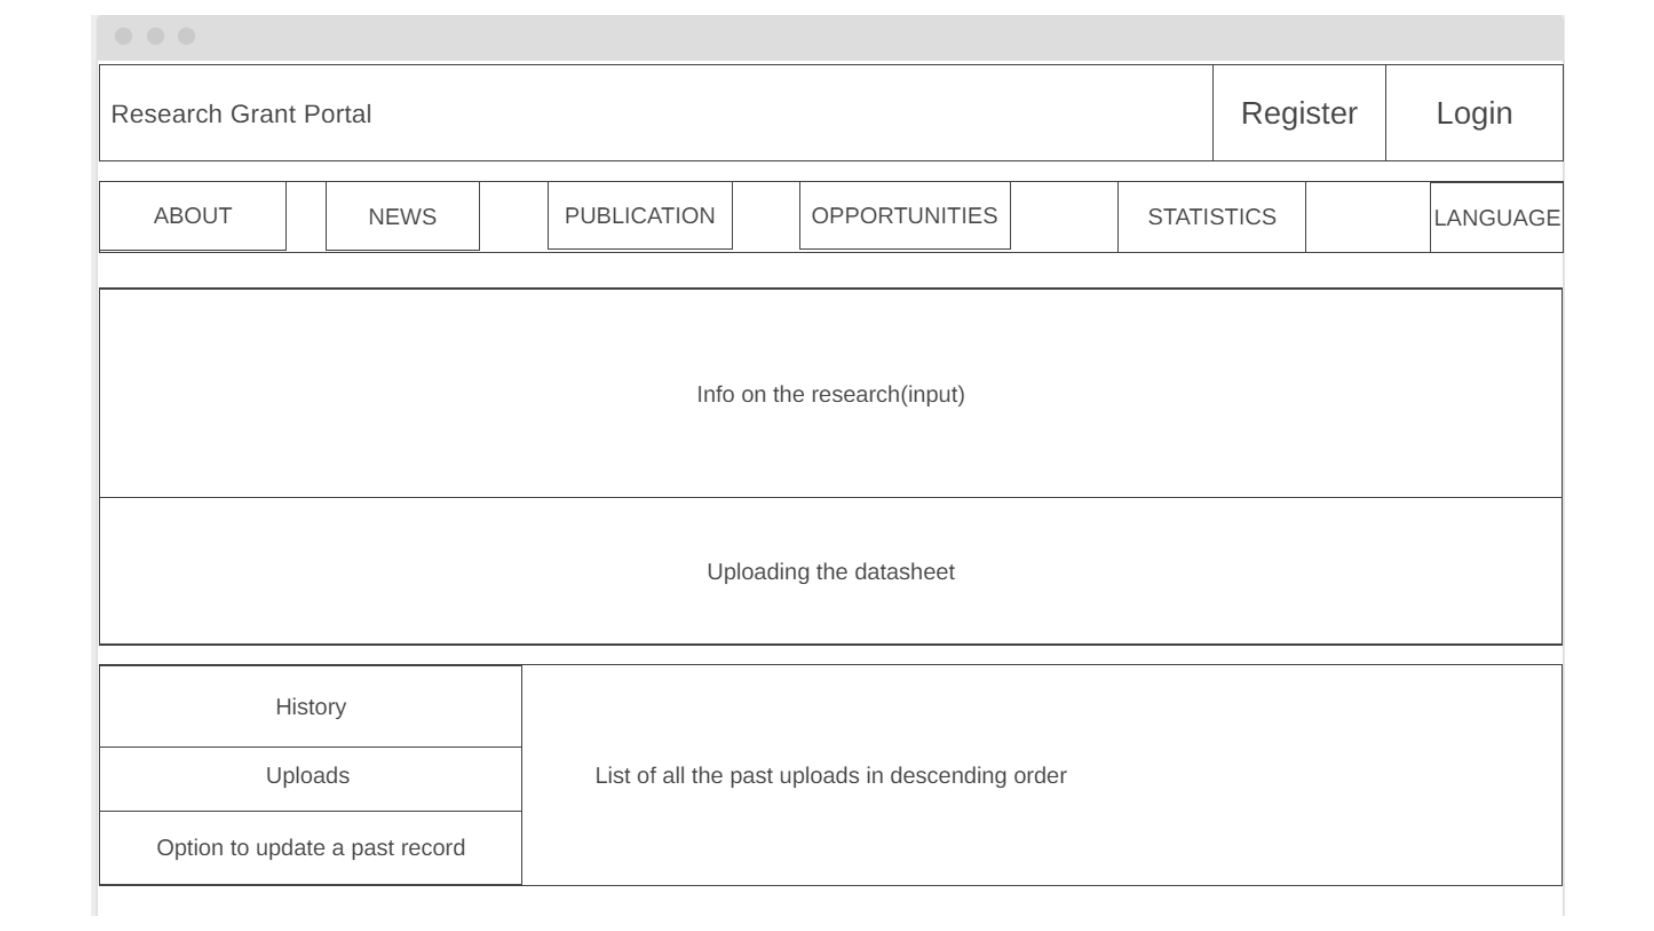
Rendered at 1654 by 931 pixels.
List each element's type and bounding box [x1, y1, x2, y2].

picture [91, 15, 1565, 916]
